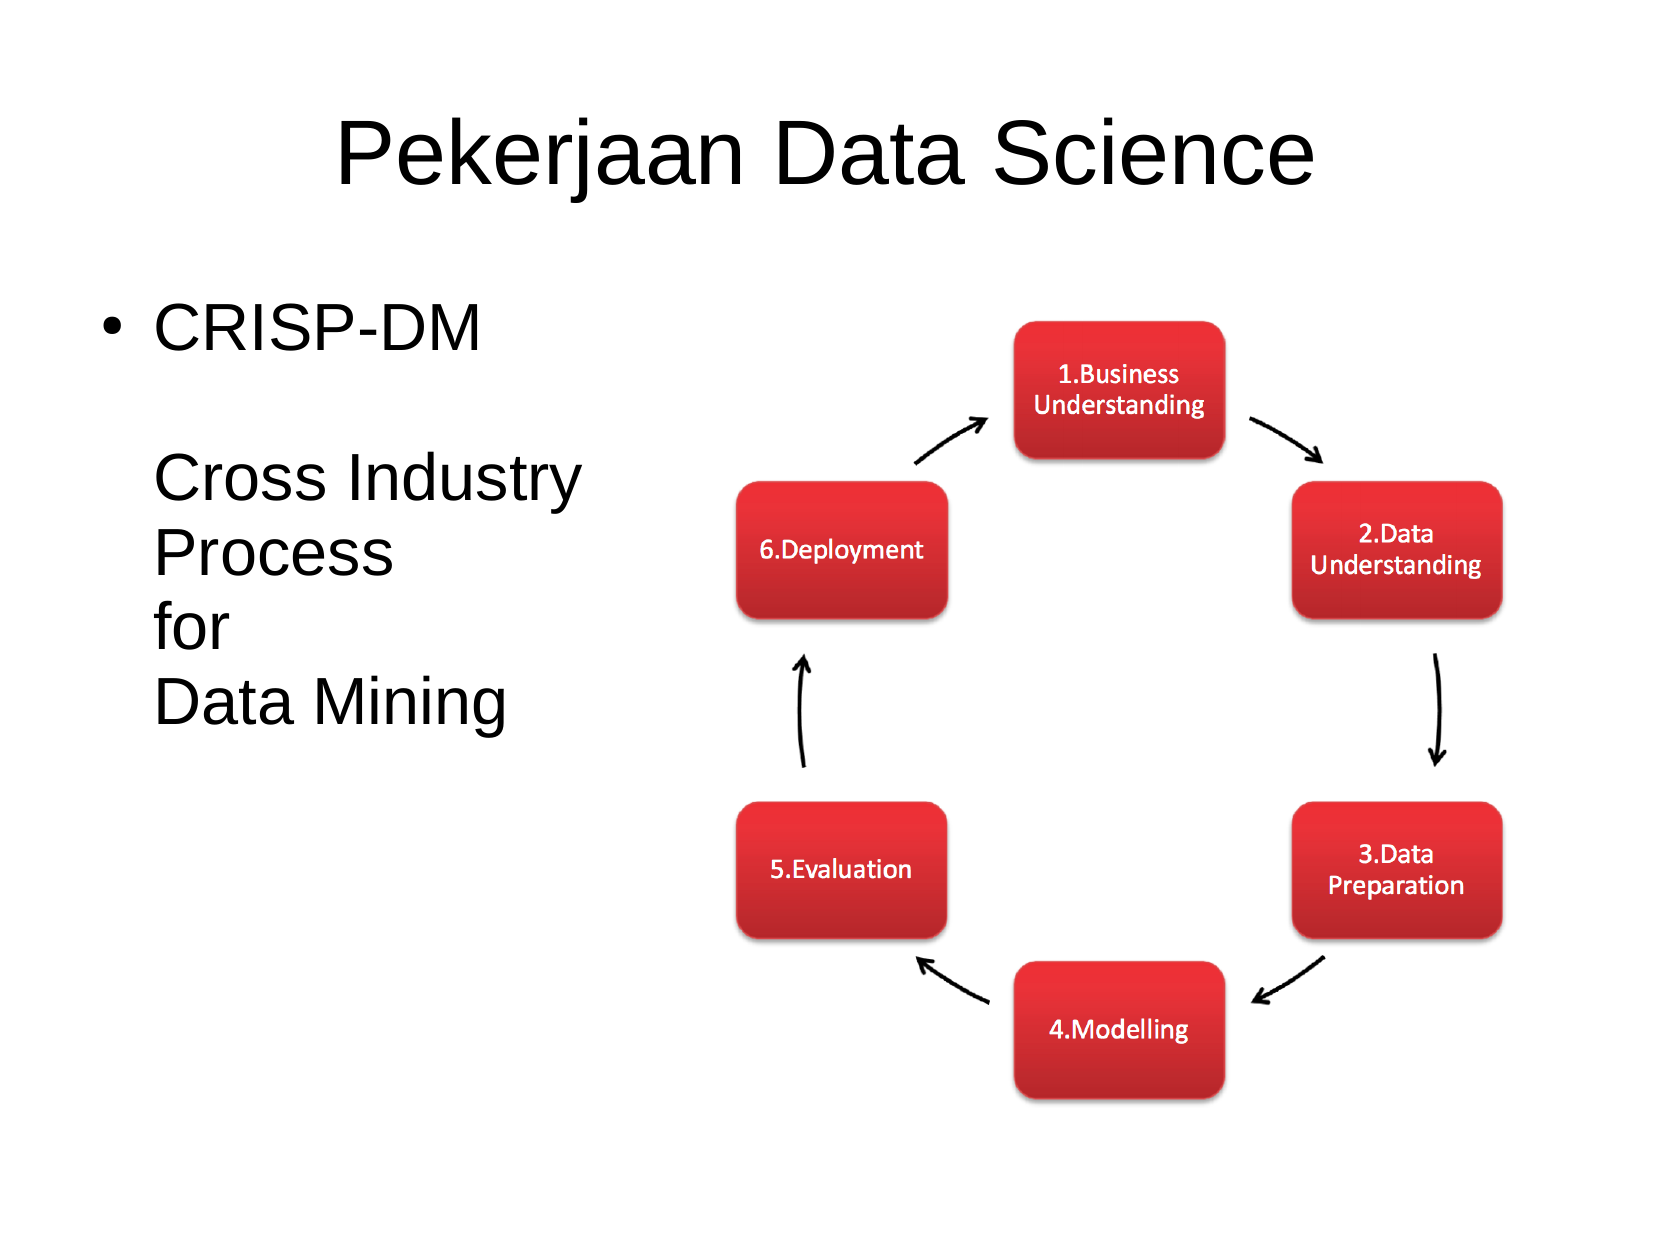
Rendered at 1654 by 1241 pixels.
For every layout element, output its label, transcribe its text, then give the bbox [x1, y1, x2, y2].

title Pekerjaan Data Science [82, 49, 1571, 257]
picture [673, 296, 1572, 1130]
list CRISP-DM Cross Industry Process for Data Mining [82, 290, 1571, 1010]
